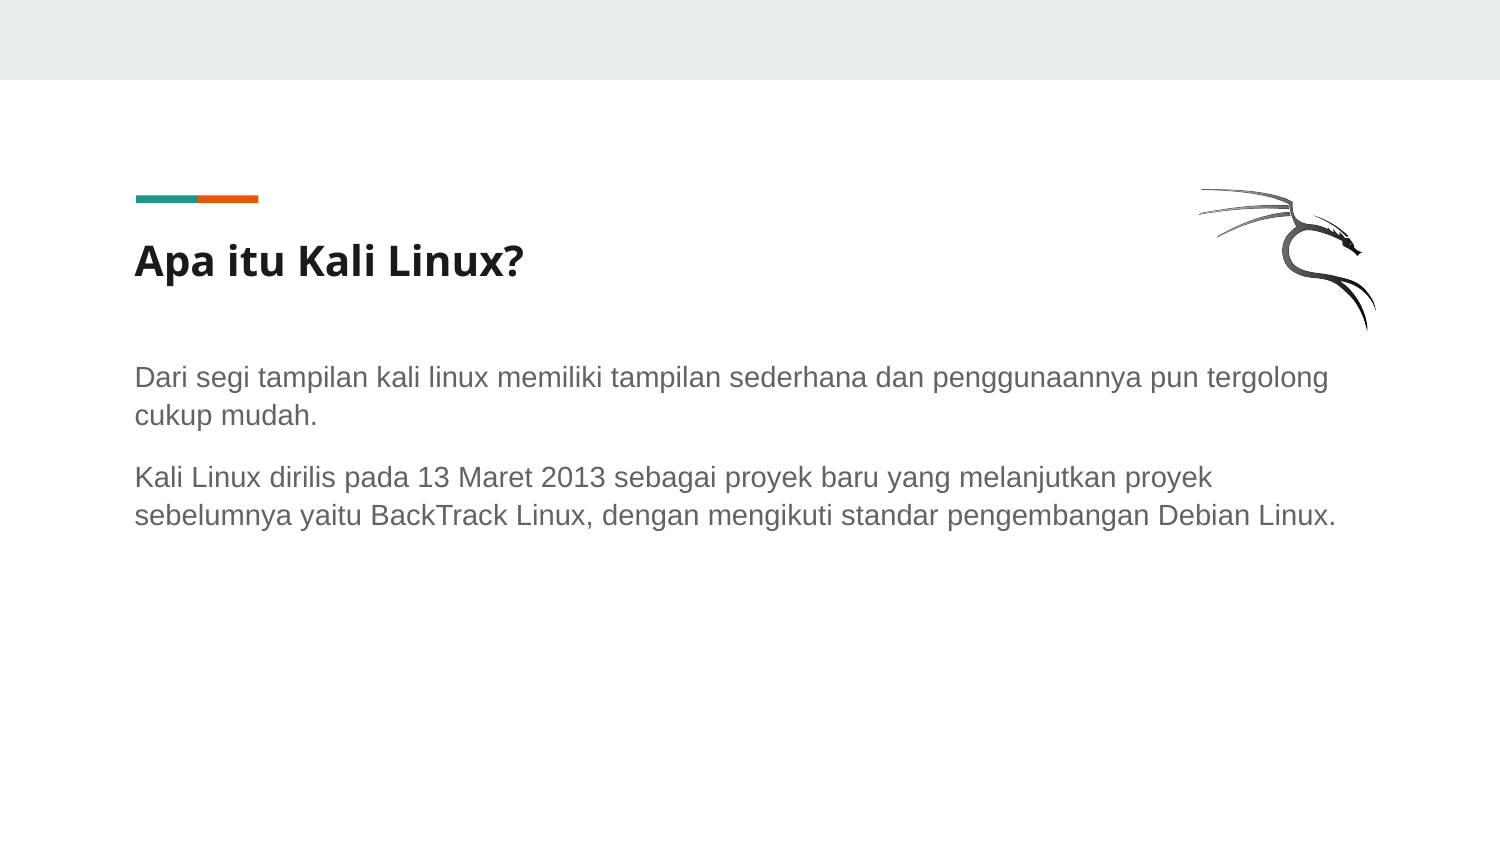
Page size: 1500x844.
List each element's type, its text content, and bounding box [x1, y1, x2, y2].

picture [1194, 184, 1381, 336]
title Apa itu Kali Linux? [119, 216, 1194, 305]
list Dari segi tampilan kali linux memiliki tampilan sederhana dan penggunaannya pun tergolong cukup mudah. Kali Linux dirilis pada 13 Maret 2013 sebagai proyek baru yang melanjutkan proyek sebelumnya yaitu BackTrack Linux, dengan mengikuti standar pengembangan Debian Linux. [119, 341, 1381, 712]
